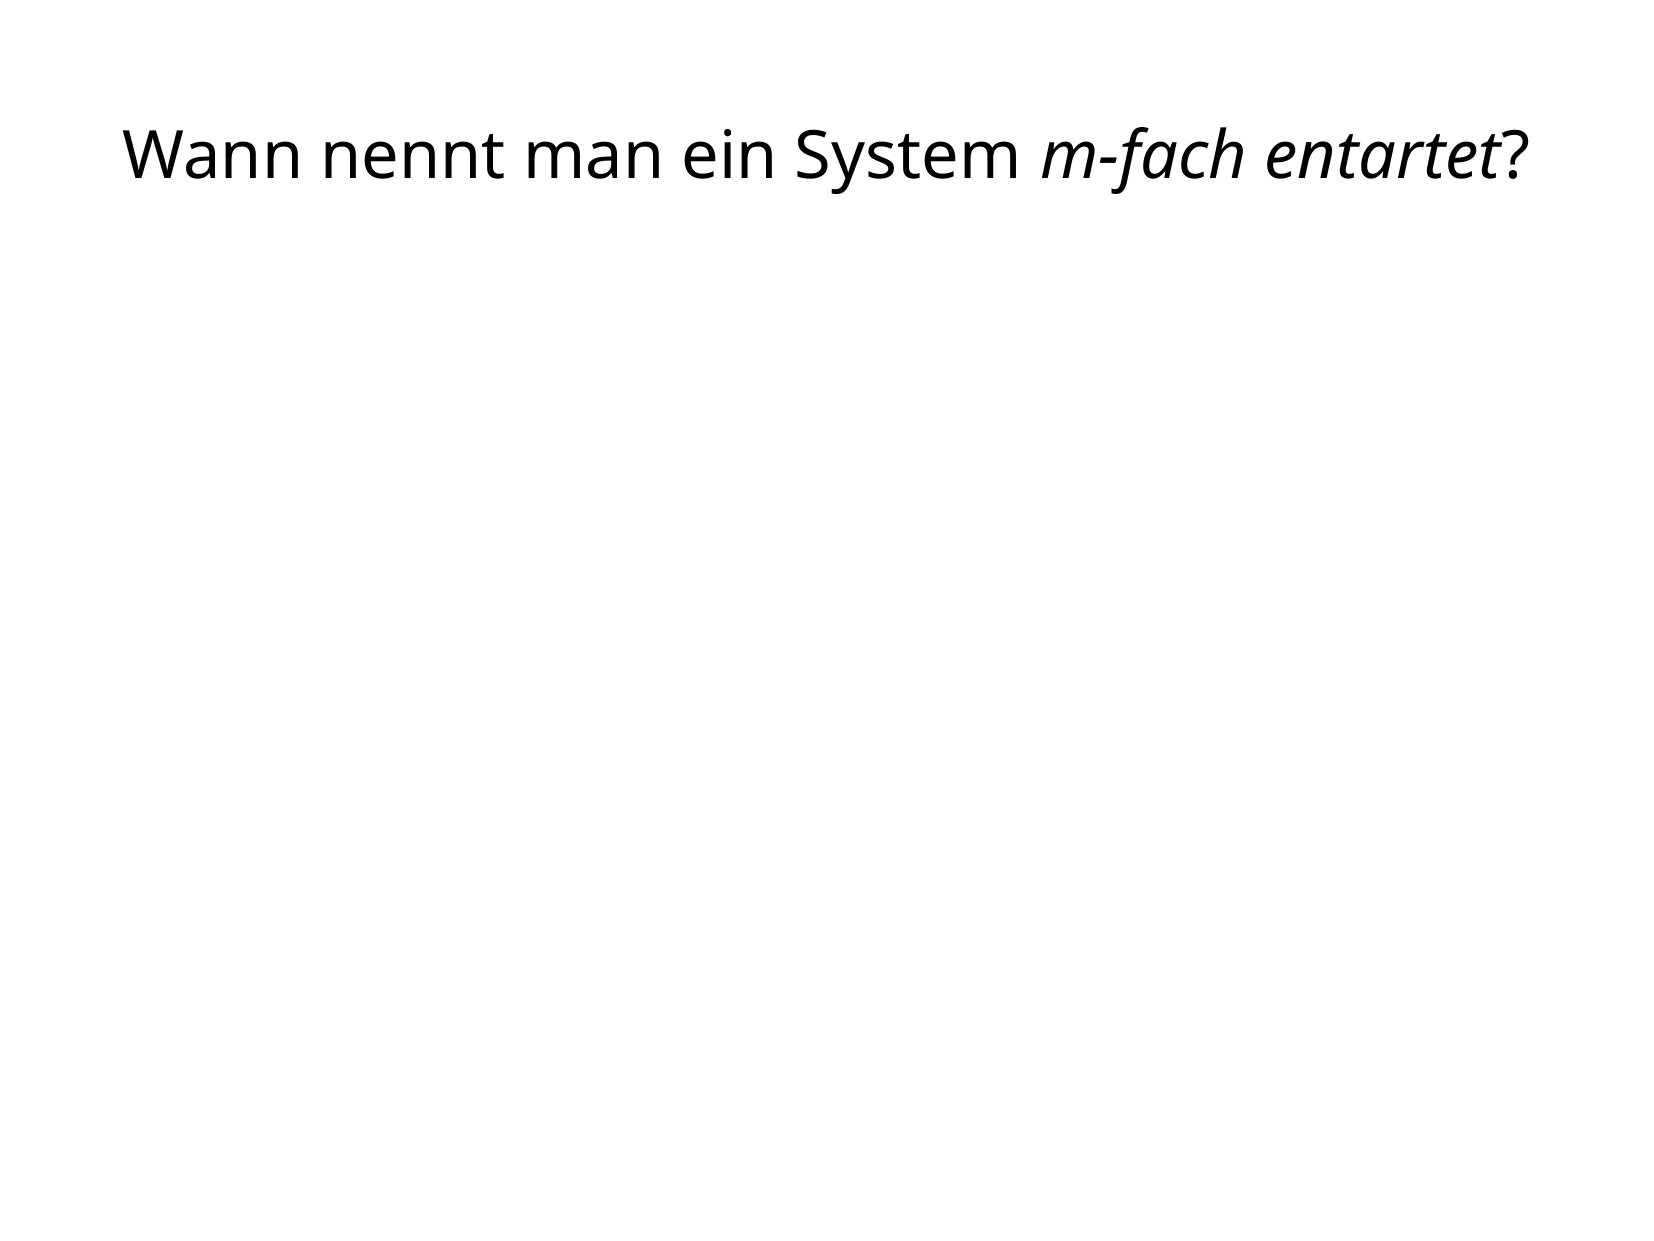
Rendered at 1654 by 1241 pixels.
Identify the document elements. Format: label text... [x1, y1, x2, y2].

title Wann nennt man ein System m-fach entartet? [82, 49, 1571, 257]
